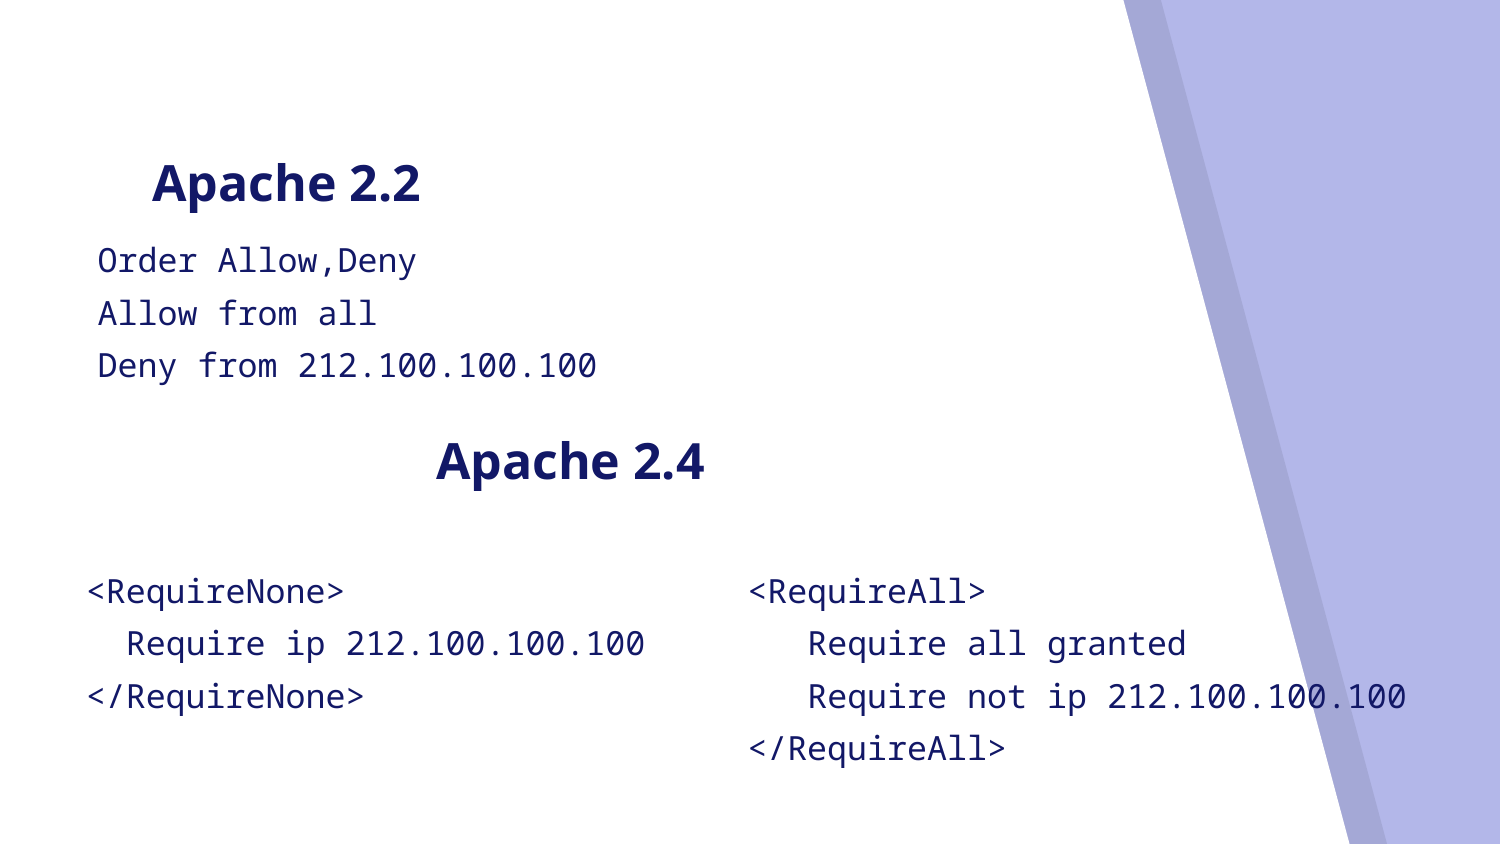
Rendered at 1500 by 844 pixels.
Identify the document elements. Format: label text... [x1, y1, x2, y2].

title Apache 2.4 [421, 425, 1500, 505]
title Apache 2.2 [137, 146, 1276, 227]
list <RequireNone> Require ip 212.100.100.100 </RequireNone> [70, 555, 732, 804]
list <RequireAll> Require all granted Require not ip 212.100.100.100 </RequireAll> [732, 555, 1453, 804]
list Order Allow,Deny Allow from all Deny from 212.100.100.100 [82, 224, 674, 473]
